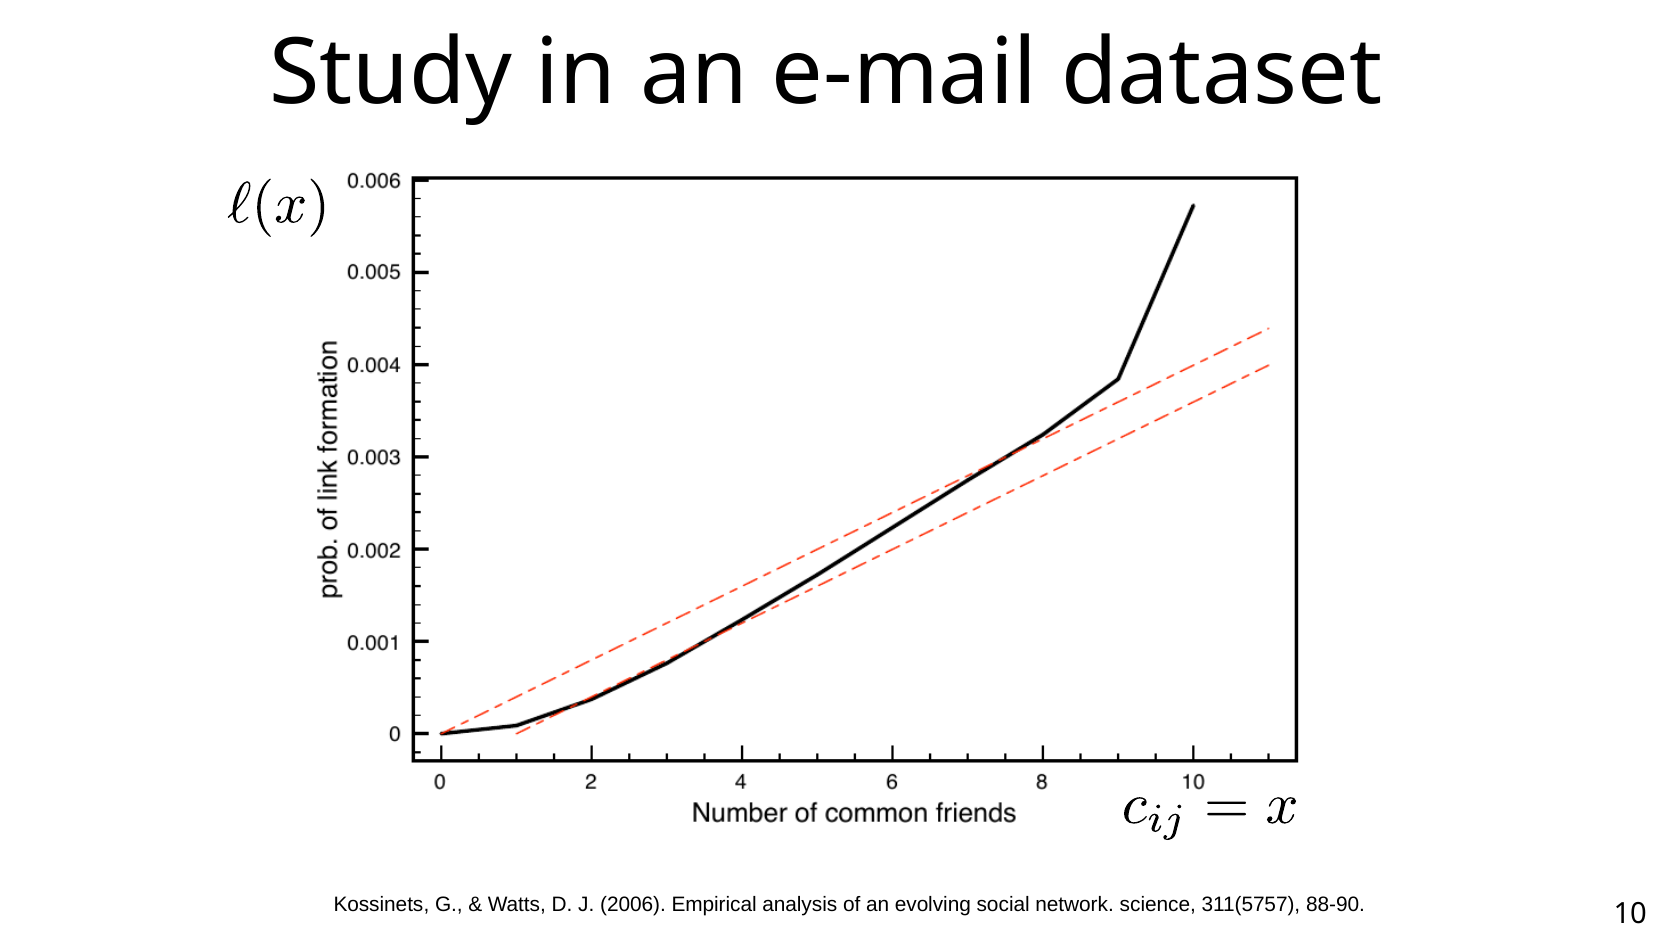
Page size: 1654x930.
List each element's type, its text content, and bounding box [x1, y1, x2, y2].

title Study in an e-mail dataset [82, 1, 1571, 135]
text_box [227, 178, 331, 237]
text_box Kossinets, G., & Watts, D. J. (2006). Empirical analysis of an evolving social network. science, 311(5757), 88-90. [318, 885, 1381, 920]
text_box [1121, 797, 1299, 841]
picture [308, 157, 1321, 841]
